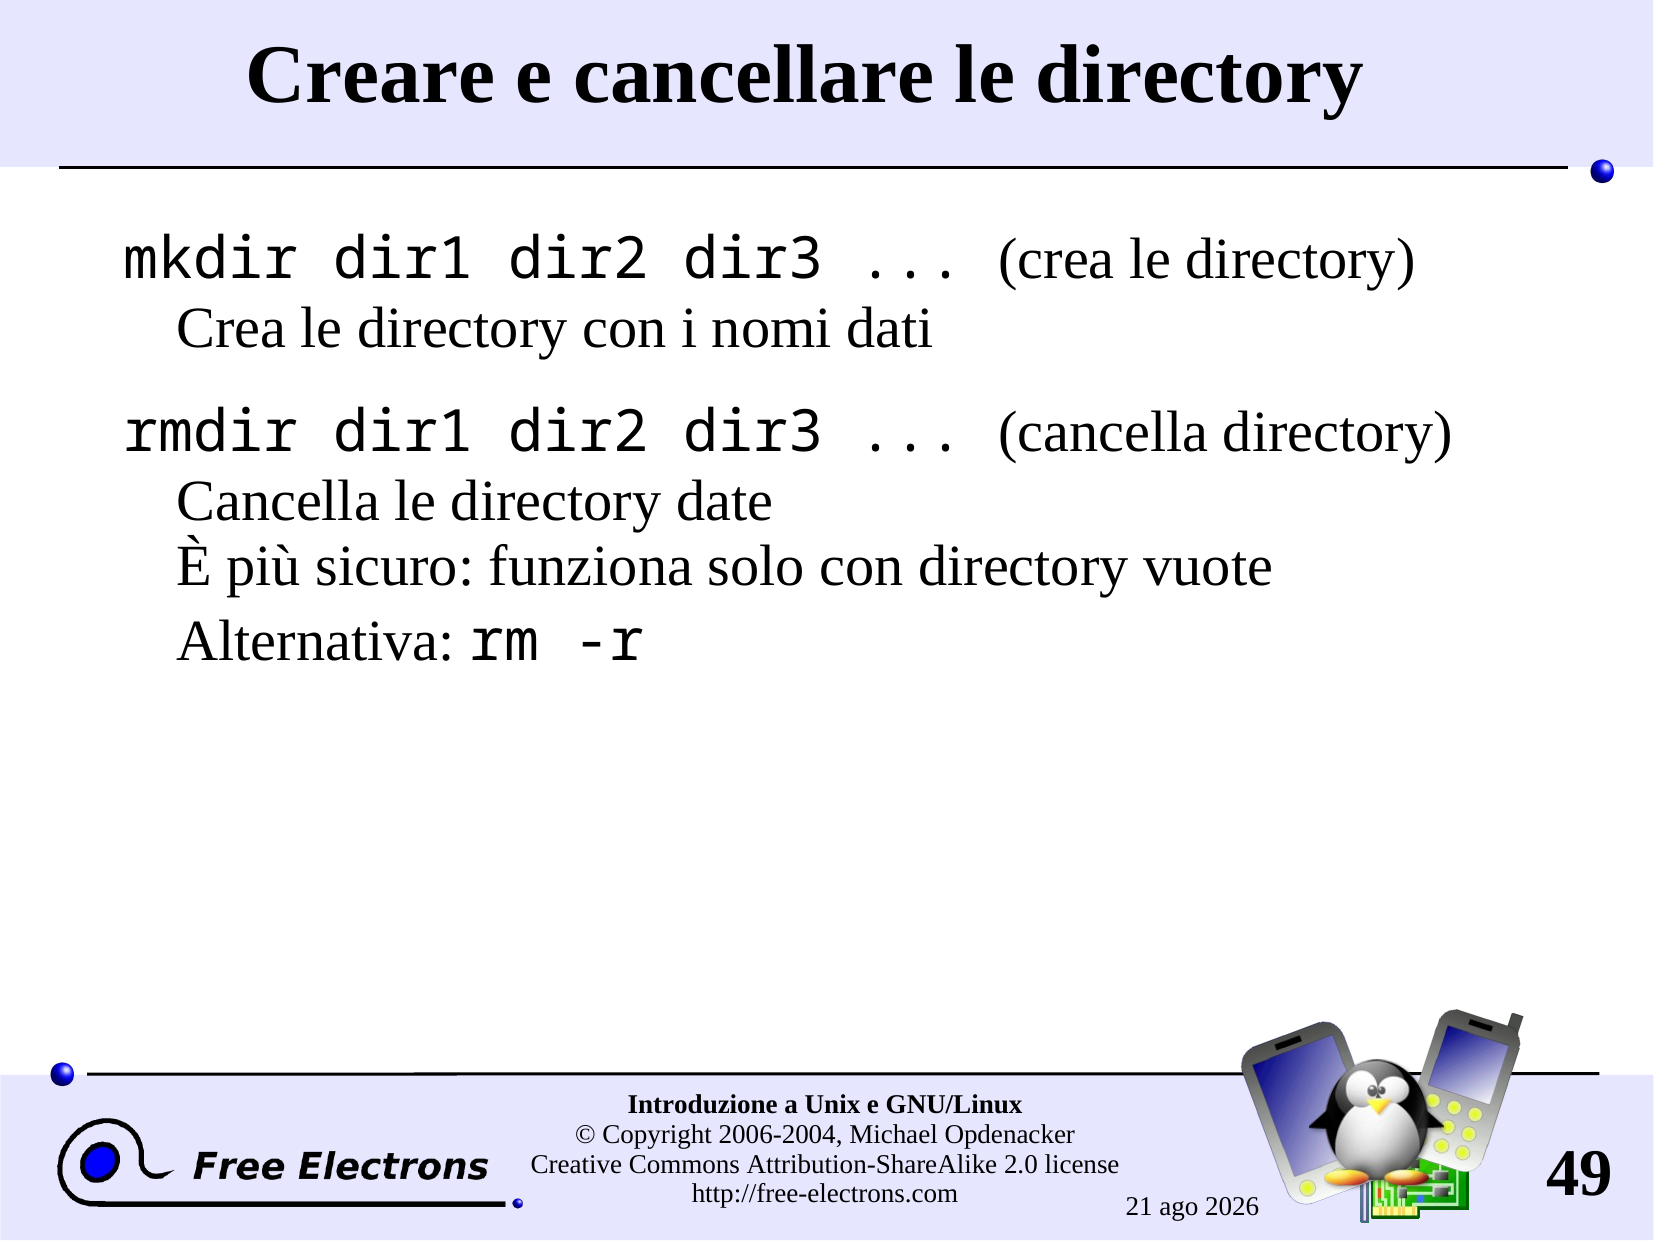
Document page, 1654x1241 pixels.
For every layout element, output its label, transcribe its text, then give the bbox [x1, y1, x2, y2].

picture [1231, 1007, 1538, 1241]
list mkdir dir1 dir2 dir3 ... (crea le directory) Crea le directory con i nomi dati rmdir dir1 dir2 dir3 ... (cancella directory) Cancella le directory date È più sicuro: funziona solo con directory vuote Alternativa: rm -r [105, 216, 1518, 1066]
picture [50, 1107, 527, 1216]
title Creare e cancellare le directory [60, 20, 1551, 130]
